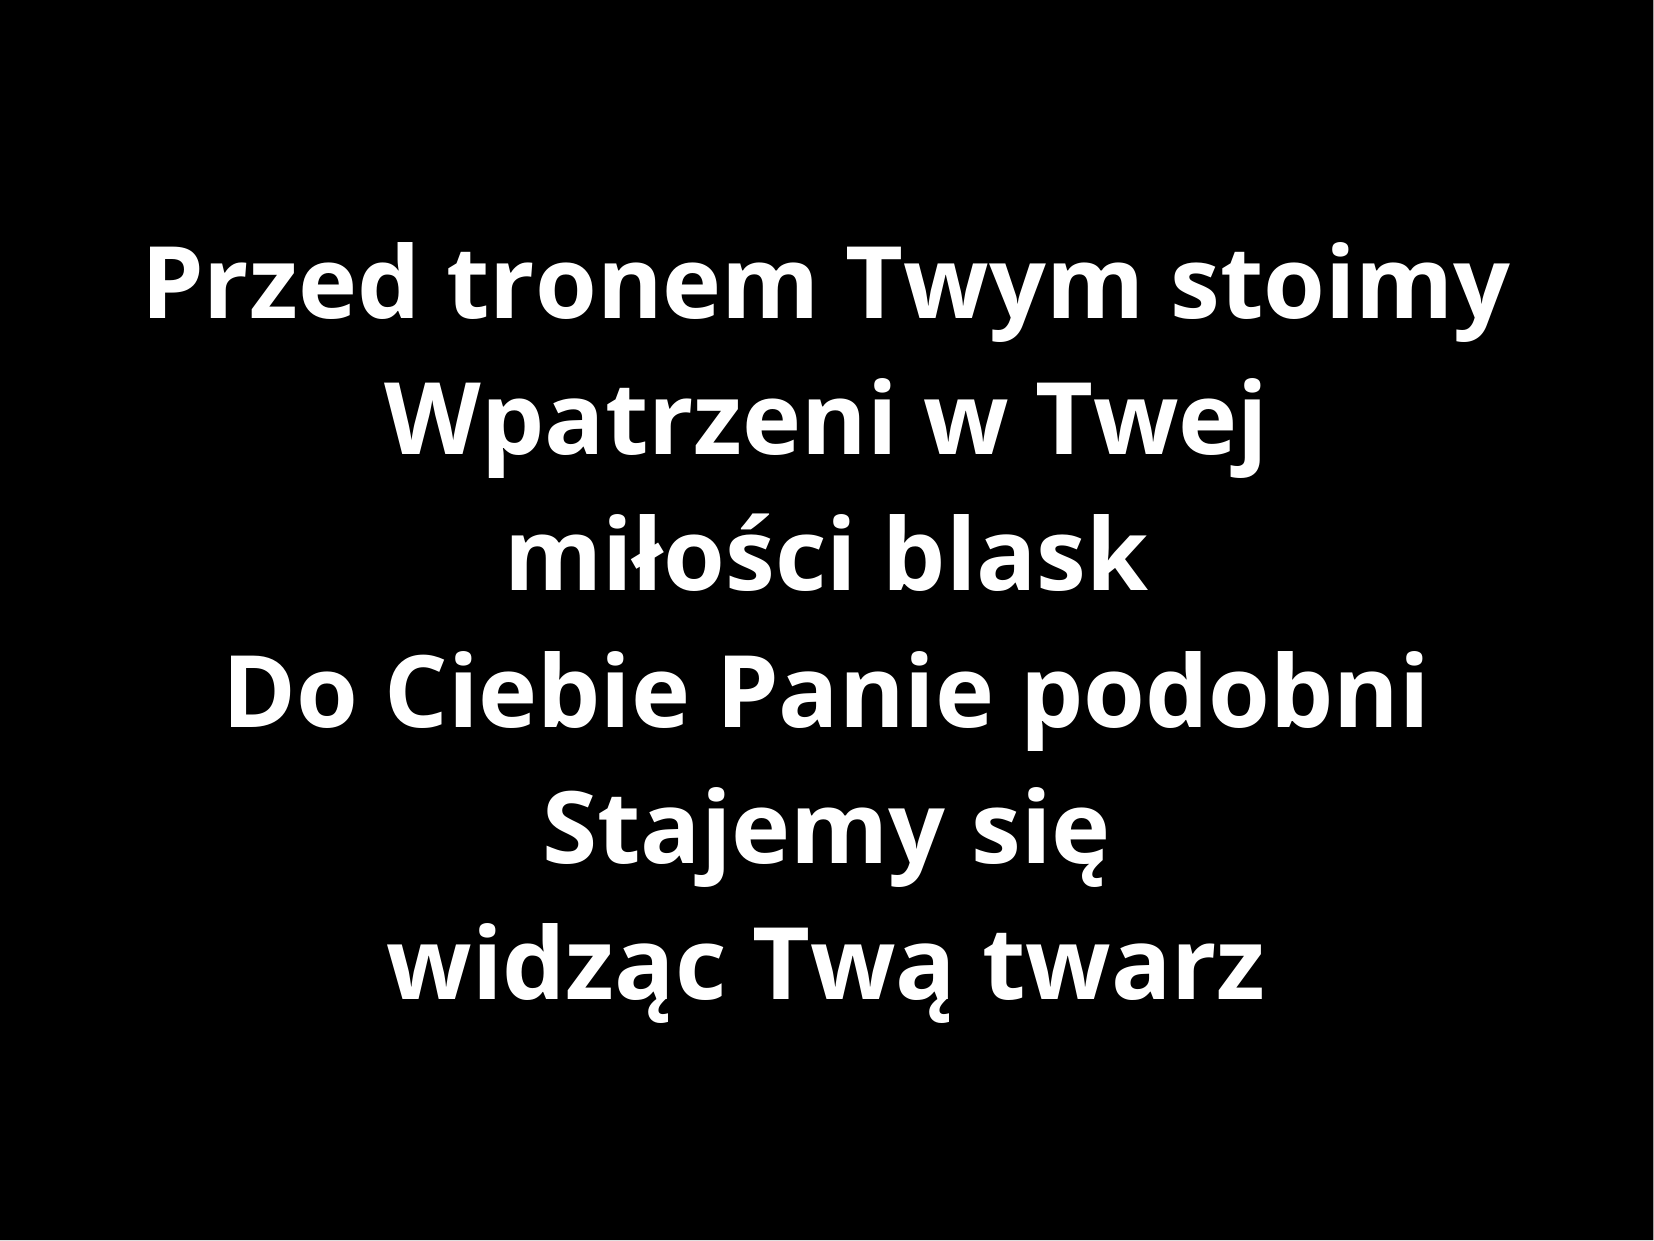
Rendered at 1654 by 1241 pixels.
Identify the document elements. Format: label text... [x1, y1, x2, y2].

title Przed tronem Twym stoimy Wpatrzeni w Twej miłości blask Do Ciebie Panie podobni Stajemy się widząc Twą twarz [0, 0, 1654, 1241]
